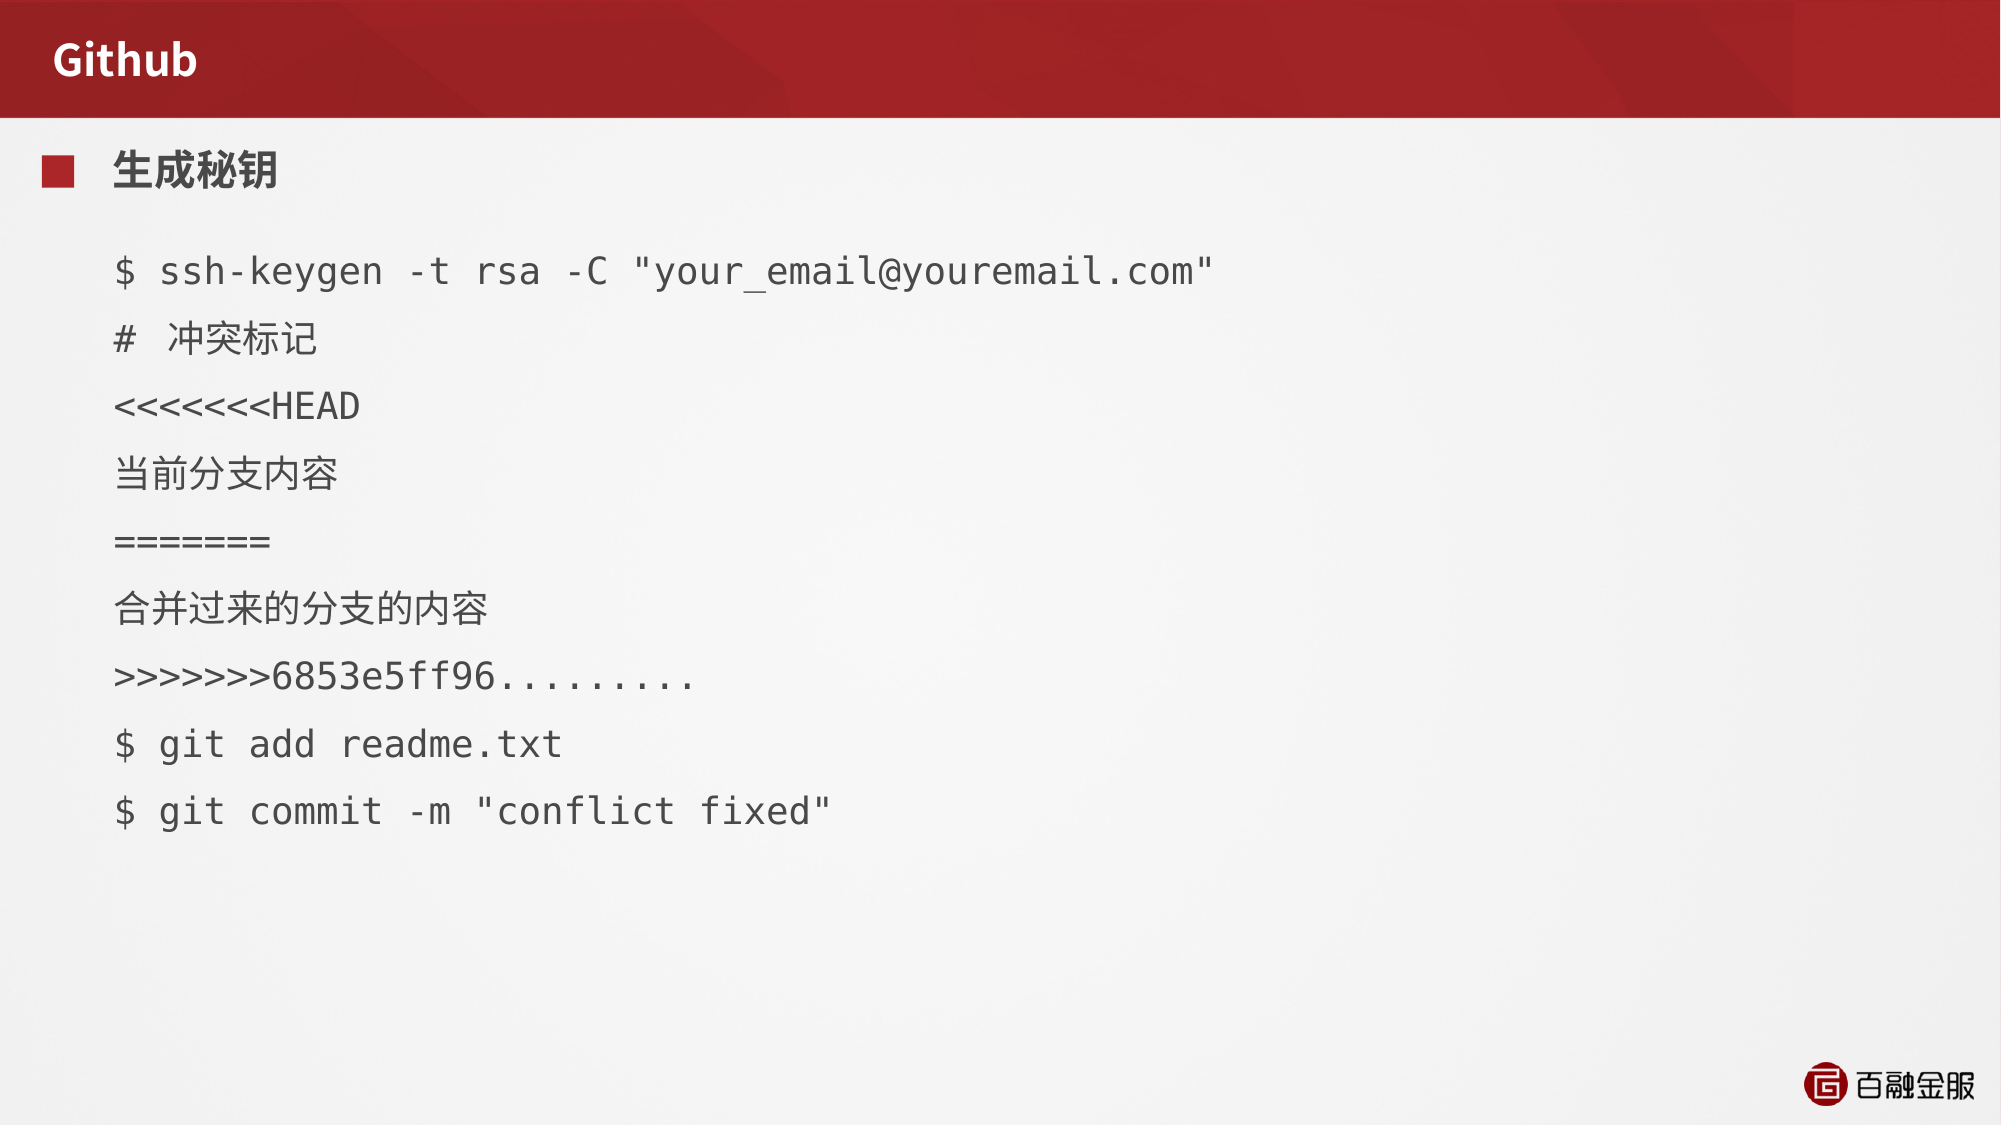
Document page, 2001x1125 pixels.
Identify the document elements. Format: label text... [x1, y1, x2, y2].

text_box [41, 155, 75, 188]
text_box $ ssh-keygen -t rsa -C "your_email@youremail.com" # 冲突标记 <<<<<<<HEAD 当前分支内容 ======= 合并过来的分支的内容 >>>>>>>6853e5ff96......... $ git add readme.txt $ git commit -m "conflict fixed" [98, 216, 1939, 898]
text_box Github [37, 24, 1944, 94]
picture [0, 0, 2001, 1125]
text_box 生成秘钥 [97, 135, 1911, 205]
